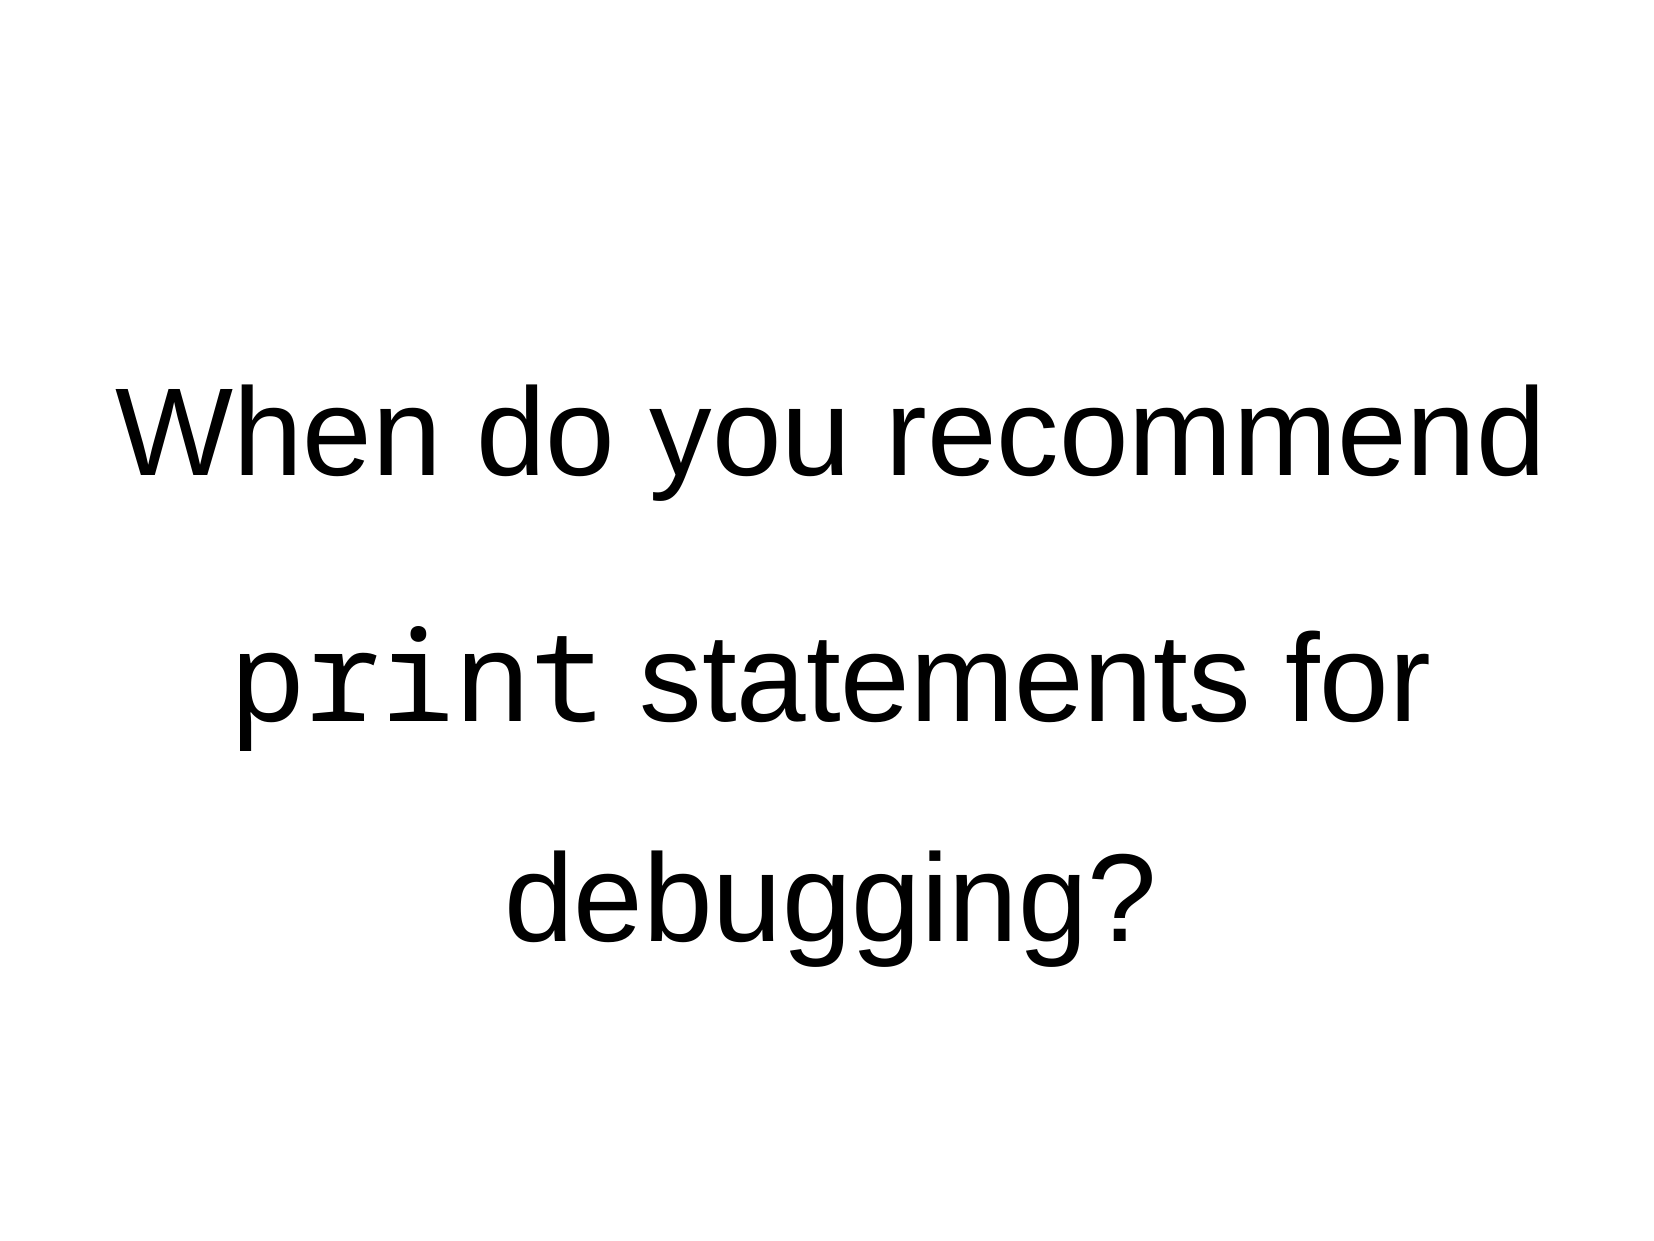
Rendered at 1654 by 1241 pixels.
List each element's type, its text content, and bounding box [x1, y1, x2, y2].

title When do you recommend print statements for debugging? [86, 90, 1576, 1171]
